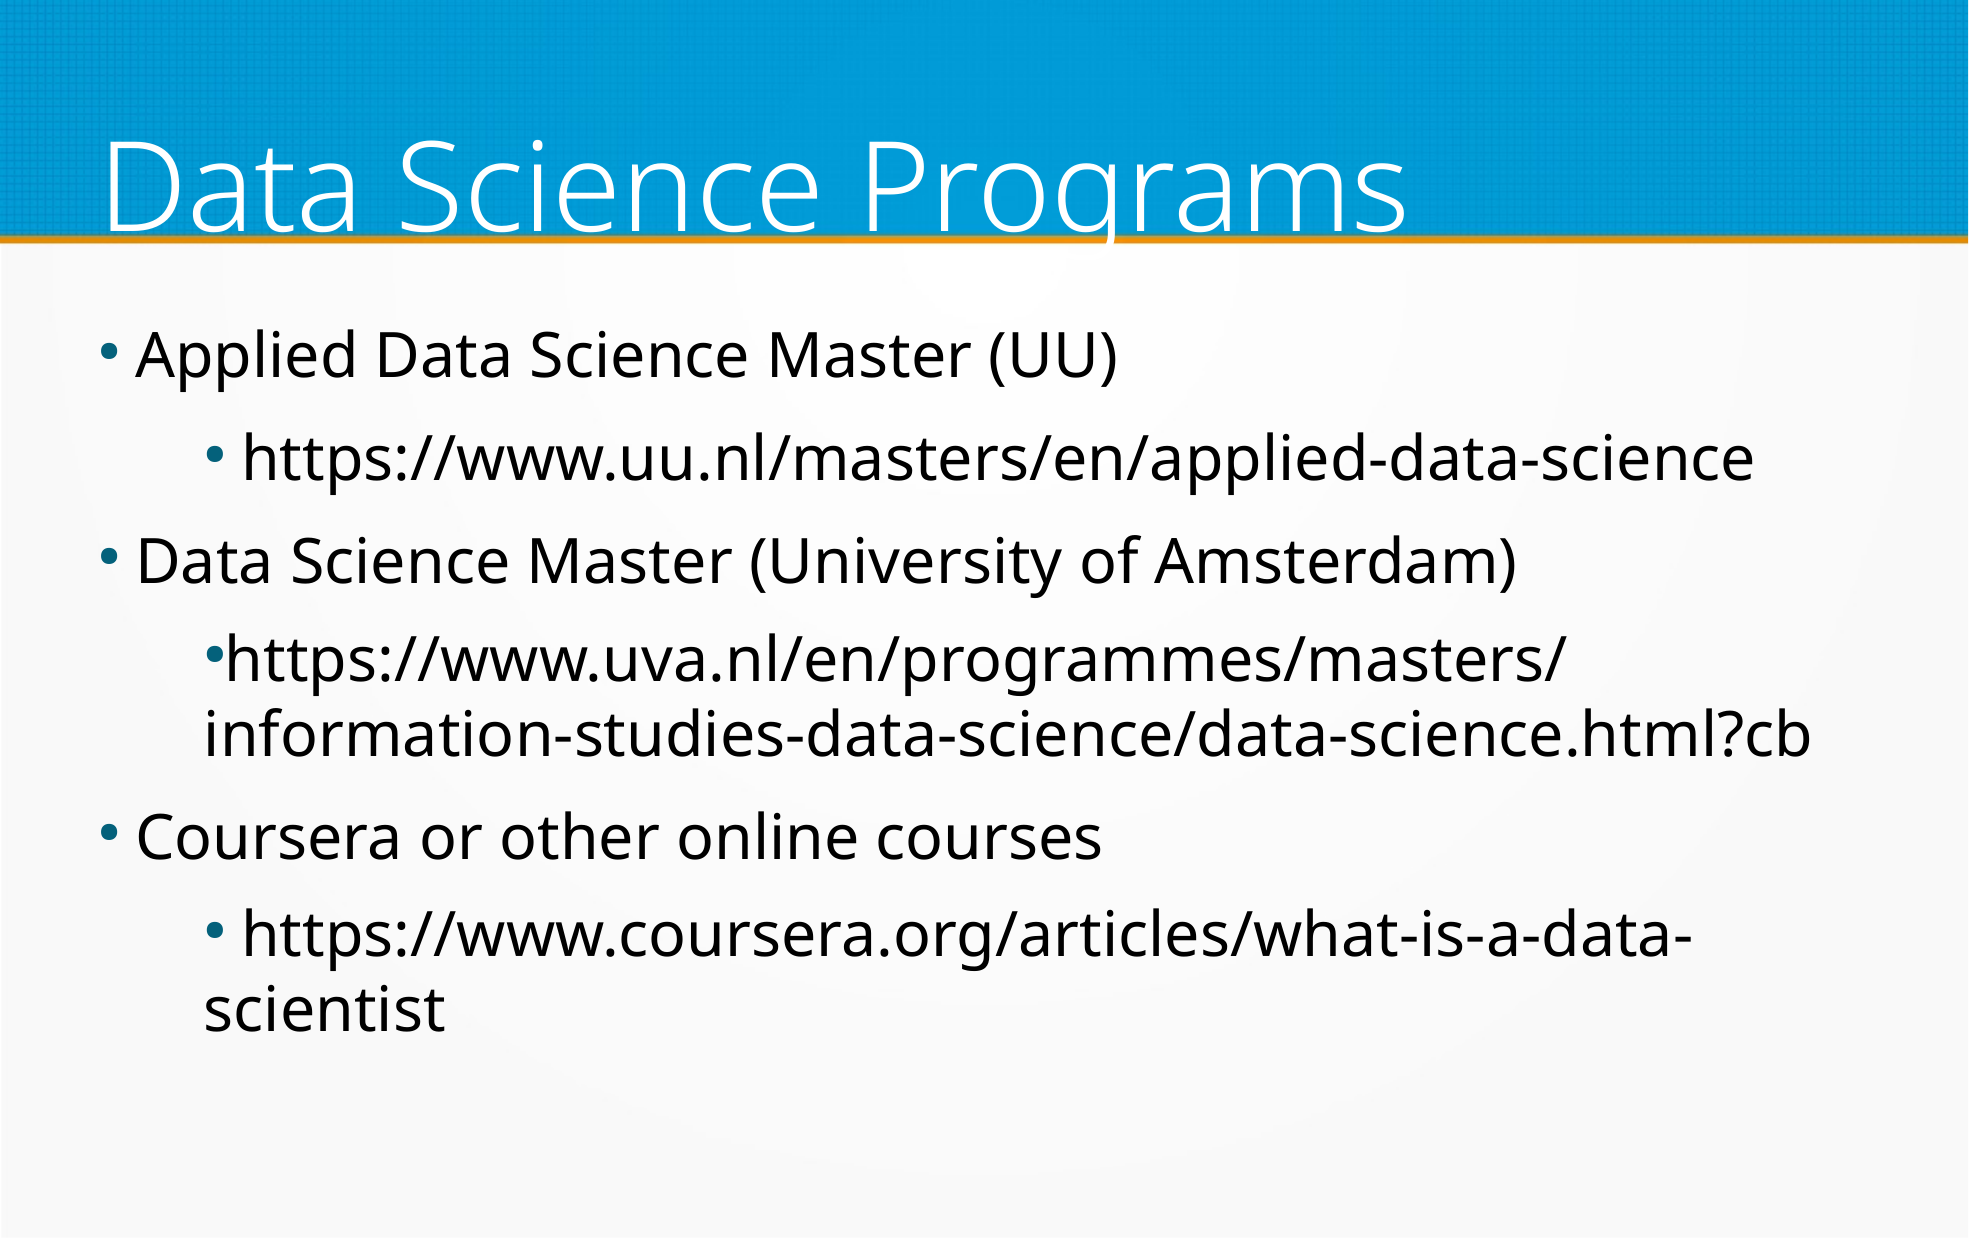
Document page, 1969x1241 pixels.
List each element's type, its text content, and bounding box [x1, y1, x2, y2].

title Data Science Programs [98, 49, 1870, 257]
picture [0, 233, 1969, 1241]
list Applied Data Science Master (UU) https://www.uu.nl/masters/en/applied-data-science Data Science Master (University of Amsterdam) https://www.uva.nl/en/programmes/masters/information-studies-data-science/data-science.html?cb Coursera or other online courses https://www.coursera.org/articles/what-is-a-data-scientist [98, 315, 1860, 1156]
